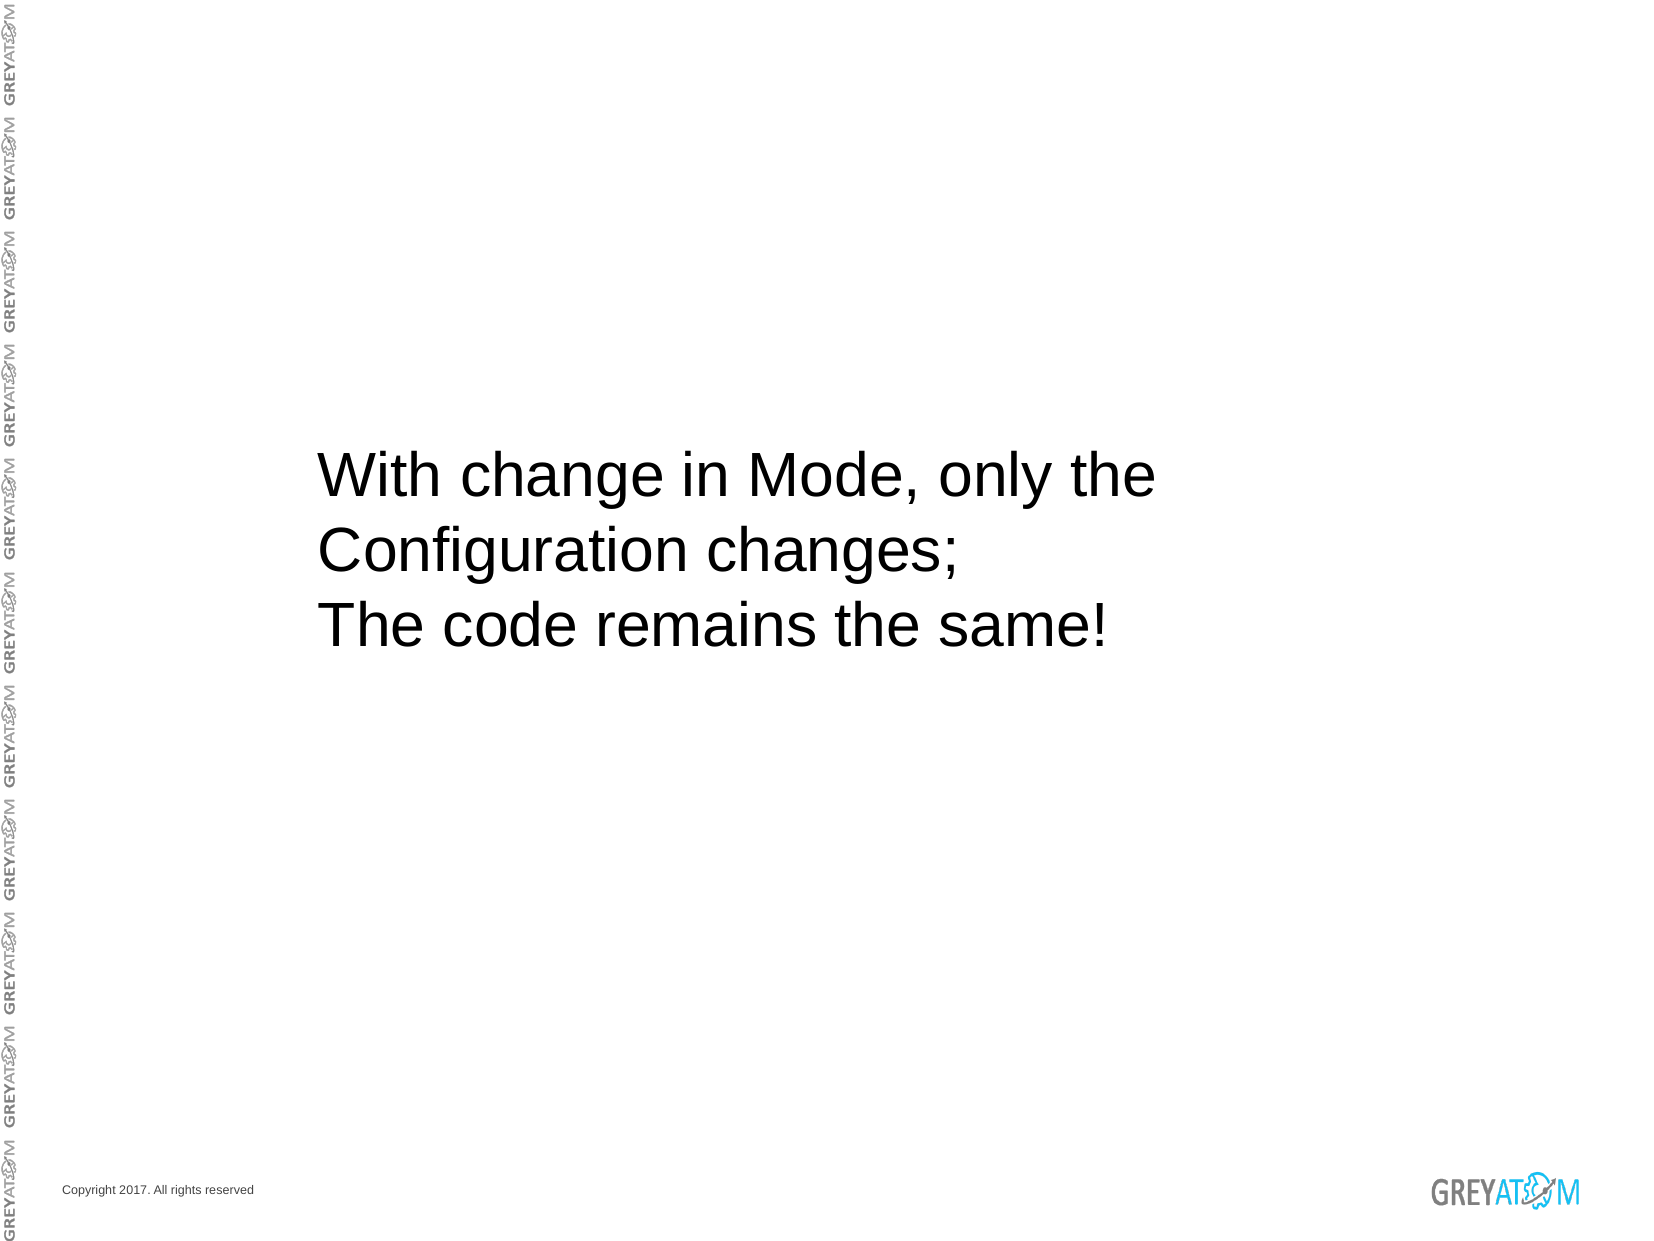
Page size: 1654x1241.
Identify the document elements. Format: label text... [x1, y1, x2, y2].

picture [1, 458, 17, 560]
picture [1, 231, 17, 333]
picture [1, 685, 17, 788]
text_box With change in Mode, only the Configuration changes; The code remains the same! [303, 418, 1549, 839]
picture [1, 1026, 17, 1128]
picture [1, 799, 17, 901]
picture [1, 117, 17, 220]
picture [1, 344, 17, 447]
picture [1, 572, 17, 674]
picture [1430, 1168, 1581, 1212]
picture [1, 912, 17, 1015]
picture [1, 4, 17, 106]
picture [1, 1140, 17, 1241]
